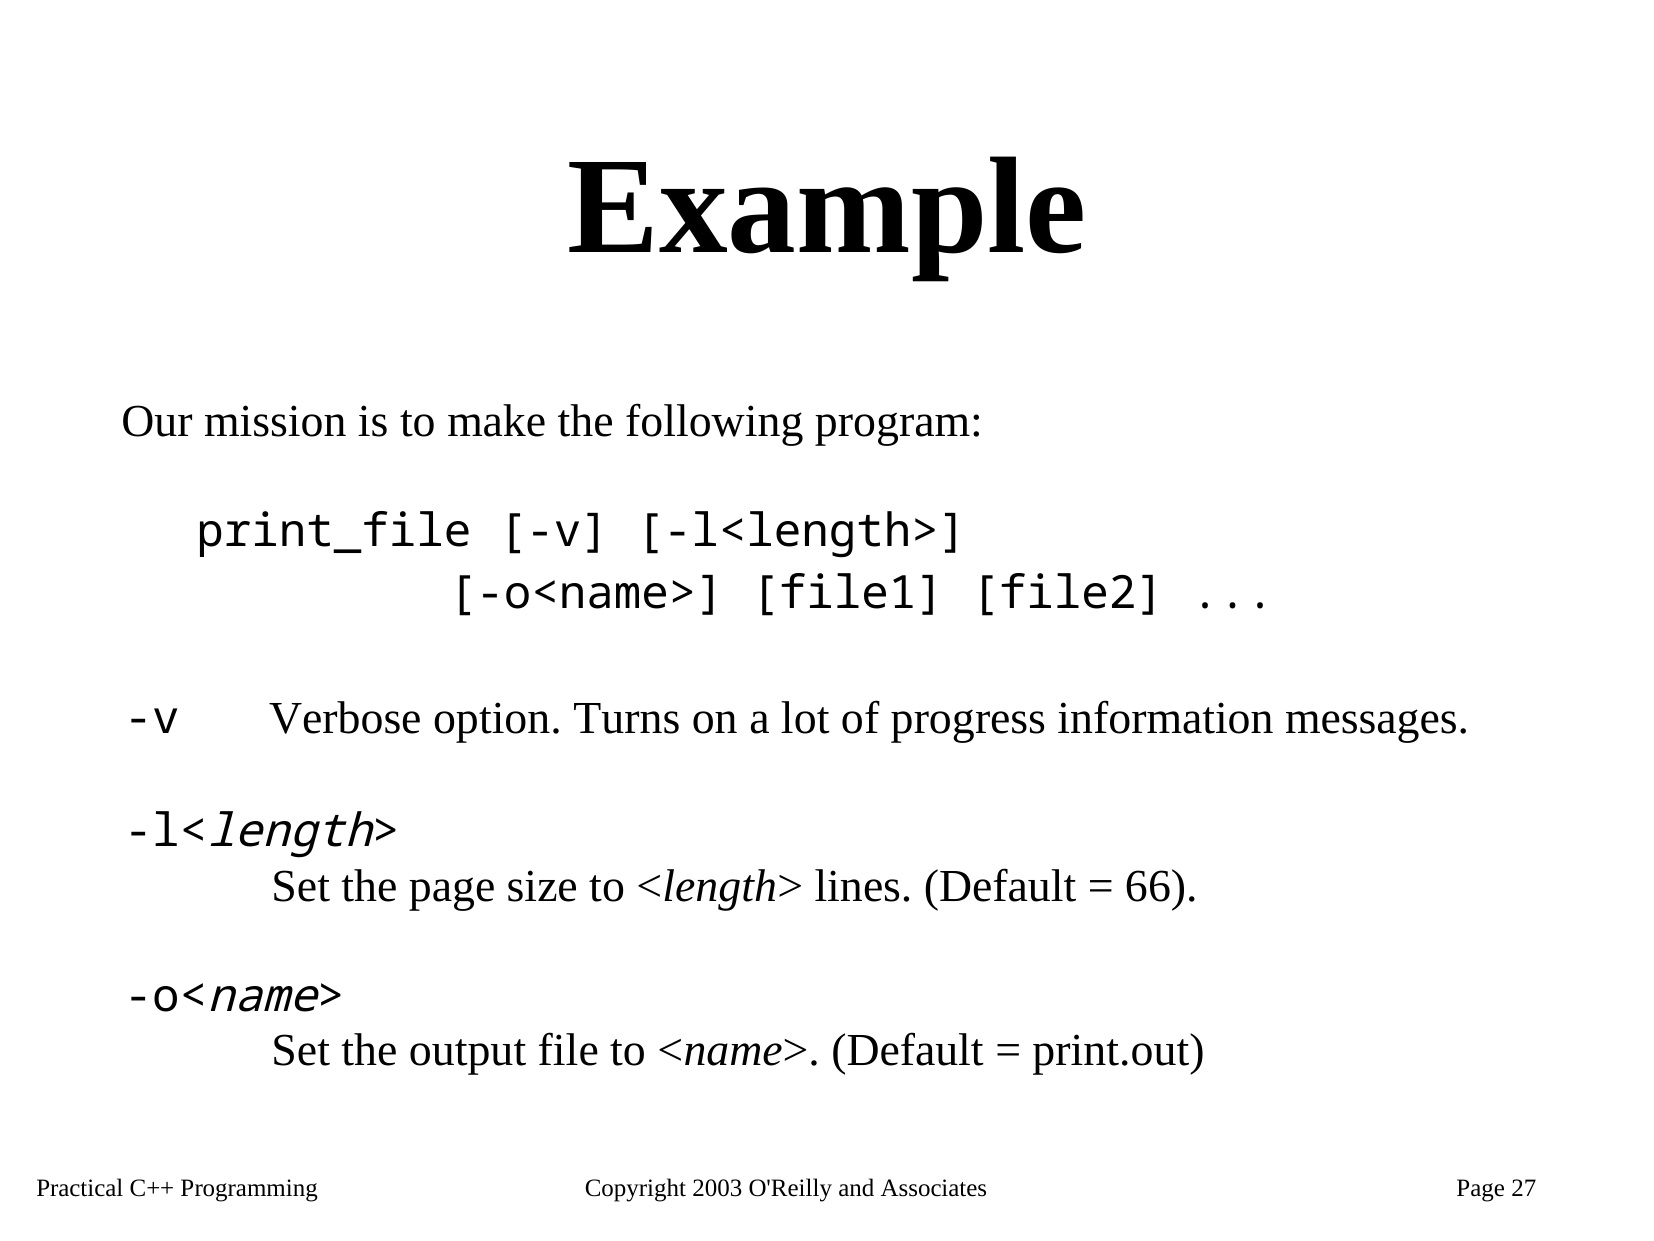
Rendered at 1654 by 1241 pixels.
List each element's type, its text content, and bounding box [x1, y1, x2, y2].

title Example [121, 102, 1534, 311]
subtitle Our mission is to make the following program: print_file [-v] [-l<length>] [-o<name>] [file1] [file2] ... -v Verbose option. Turns on a lot of progress information messages. -l<length> Set the page size to <length> lines. (Default = 66). -o<name> Set the output file to <name>. (Default = print.out) [121, 344, 1534, 1127]
